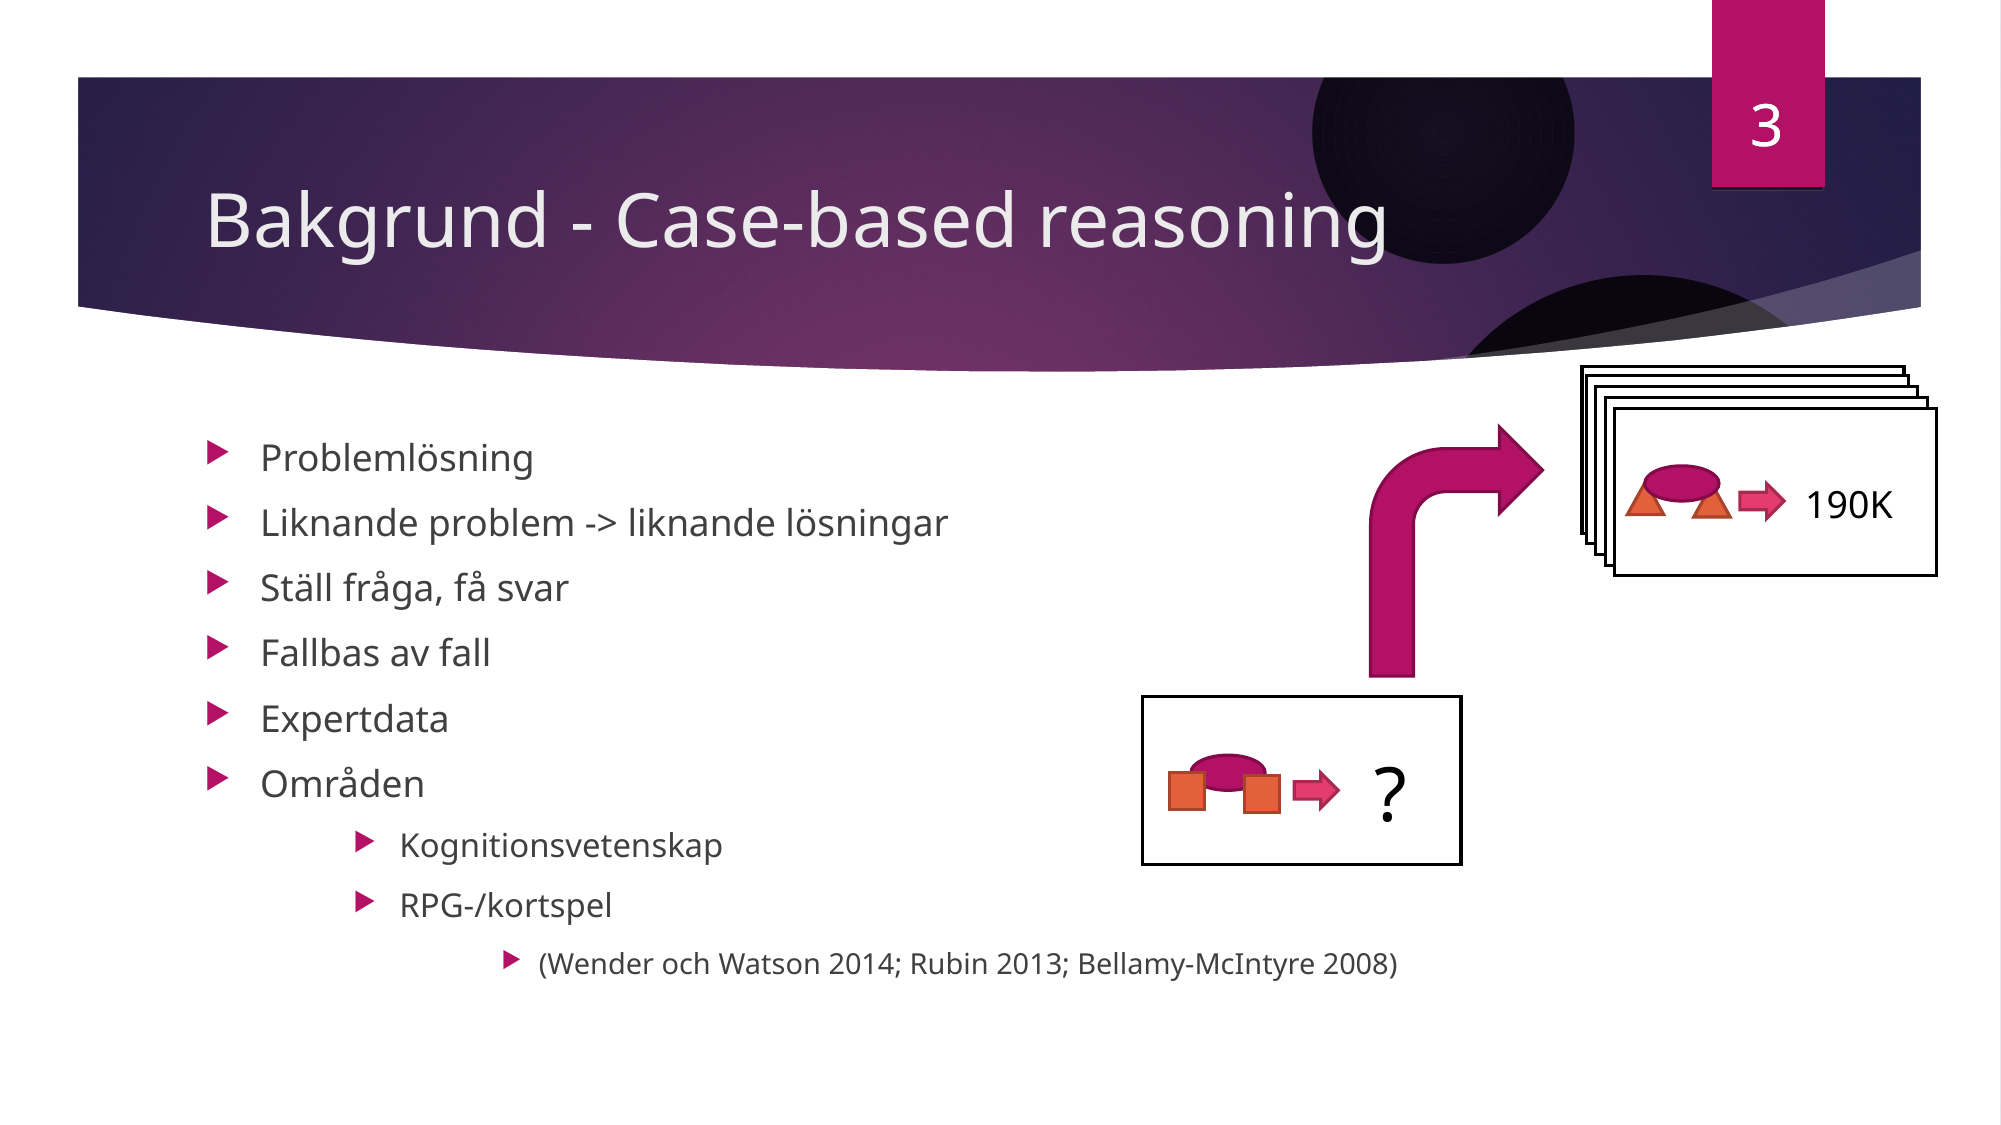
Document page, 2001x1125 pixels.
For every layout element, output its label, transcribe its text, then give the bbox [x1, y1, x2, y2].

text_box [1582, 366, 1937, 576]
text_box [1698, 48, 1836, 175]
list Problemlösning Liknande problem -> liknande lösningar Ställ fråga, få svar Fallbas av fall Expertdata Områden Kognitionsvetenskap RPG-/kortspel (Wender och Watson 2014; Rubin 2013; Bellamy-McIntyre 2008) [189, 427, 1638, 988]
text_box [1142, 697, 1461, 864]
text_box ? [1359, 738, 1461, 845]
text_box [1370, 427, 1543, 677]
text_box 190K [1790, 473, 1977, 534]
title Bakgrund - Case-based reasoning [189, 159, 1627, 276]
